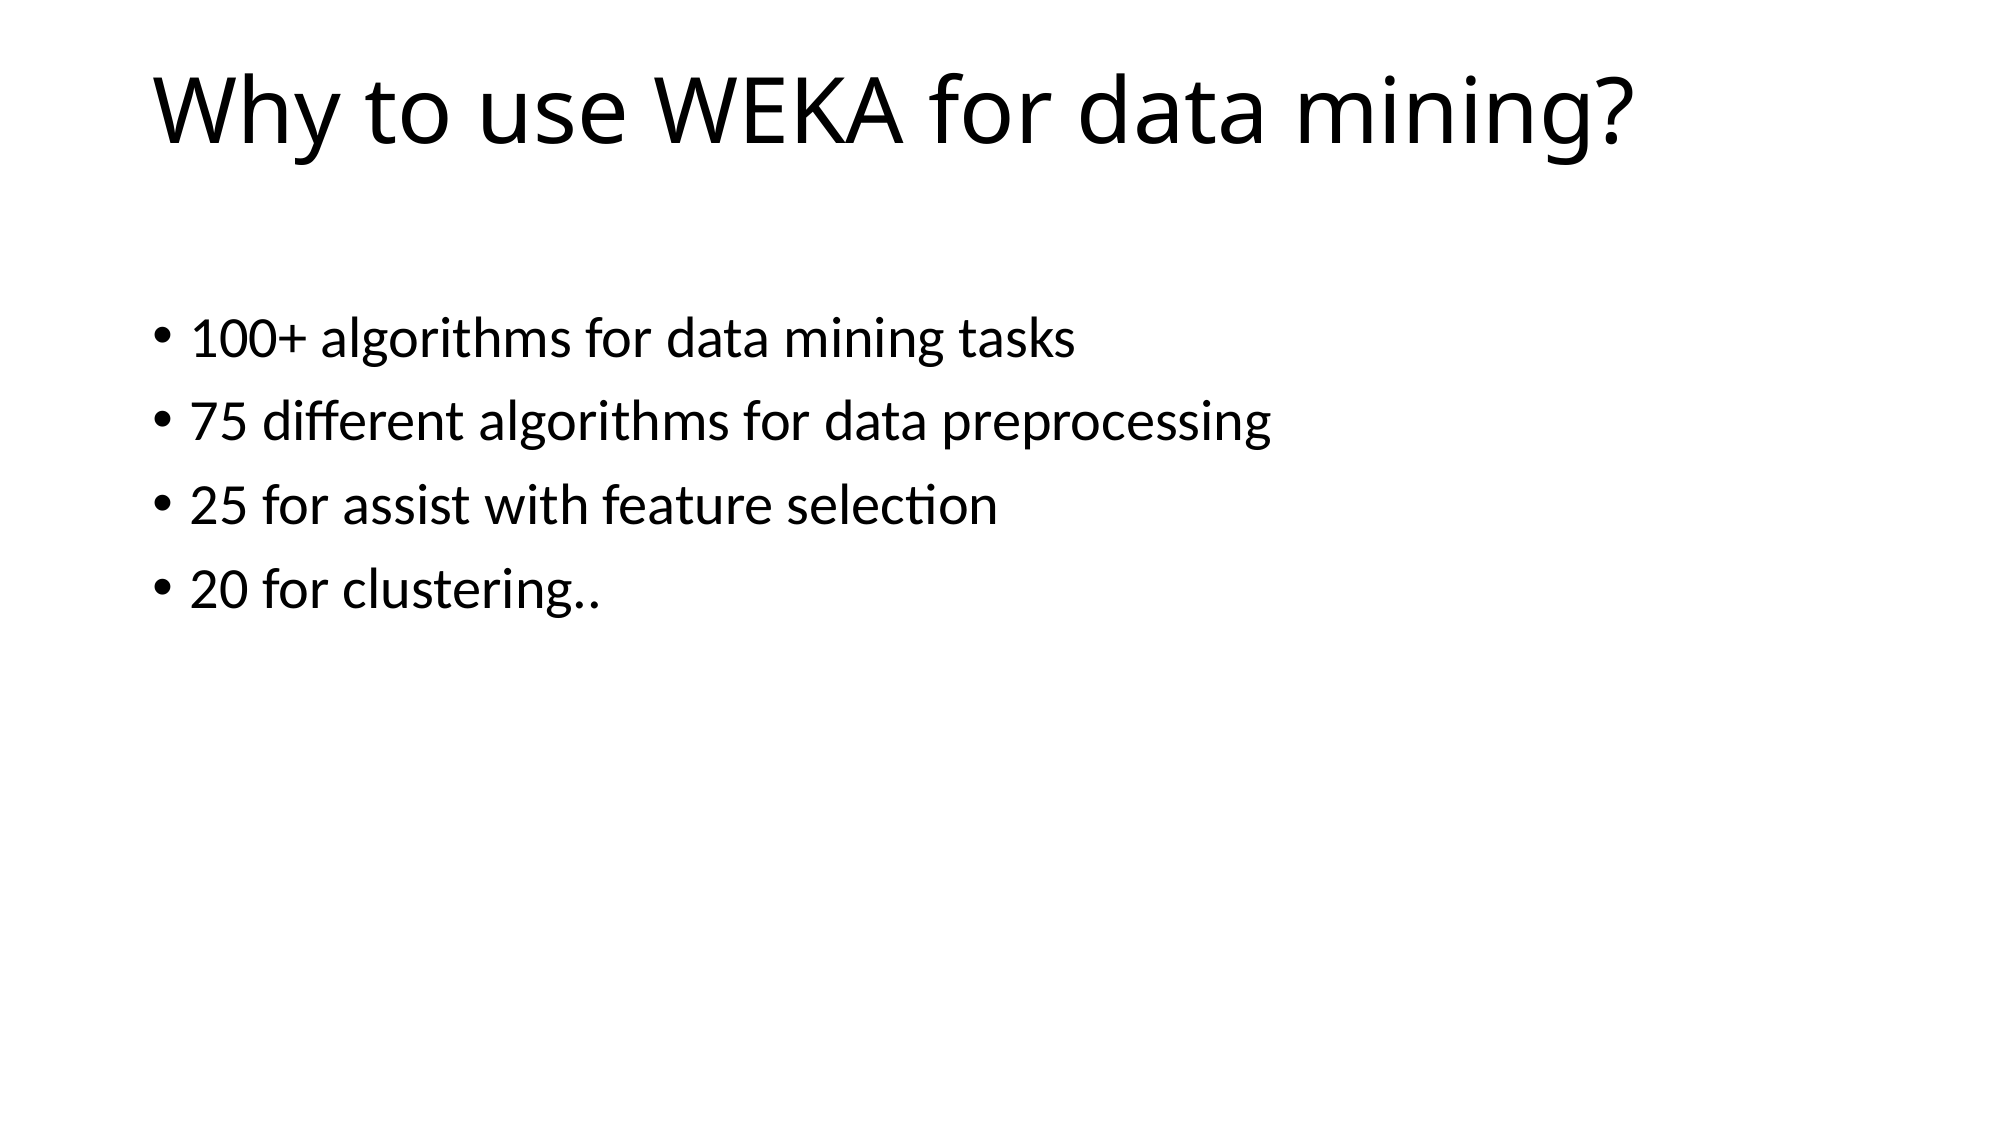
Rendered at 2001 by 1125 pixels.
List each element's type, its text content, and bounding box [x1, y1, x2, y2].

title Why to use WEKA for data mining? [137, 59, 1863, 278]
list 100+ algorithms for data mining tasks 75 different algorithms for data preprocessing 25 for assist with feature selection 20 for clustering.. [137, 299, 1863, 1014]
